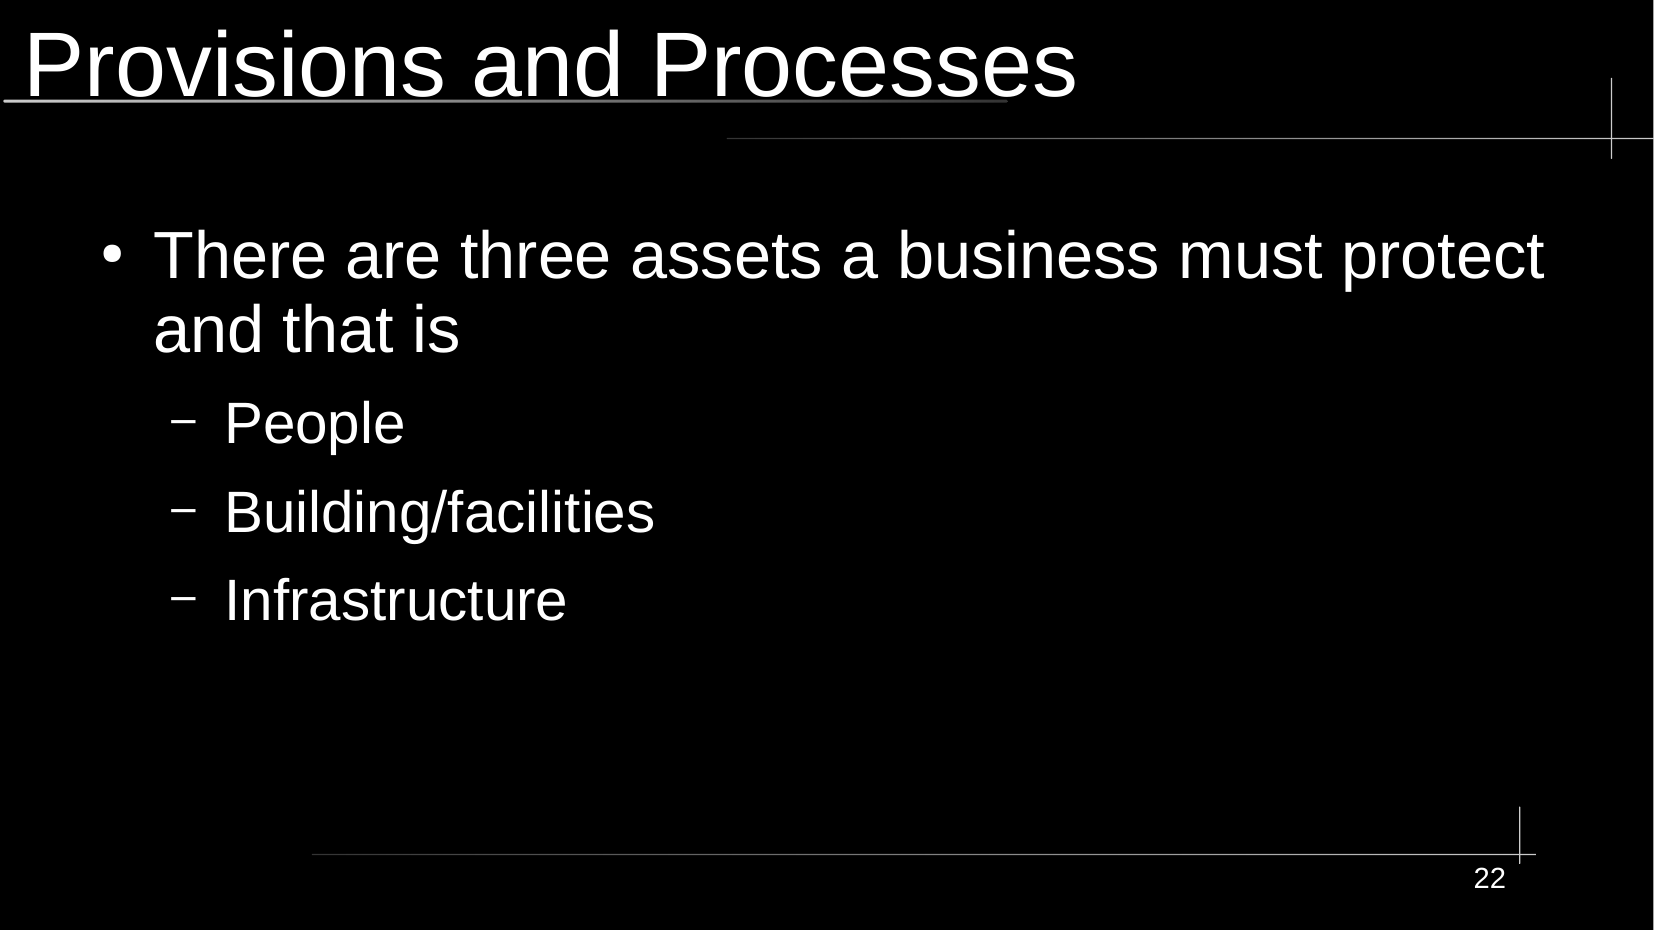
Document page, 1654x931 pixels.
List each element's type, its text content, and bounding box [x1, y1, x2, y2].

list There are three assets a business must protect and that is People Building/facilities Infrastructure [82, 217, 1571, 851]
title Provisions and Processes [23, 11, 1589, 119]
